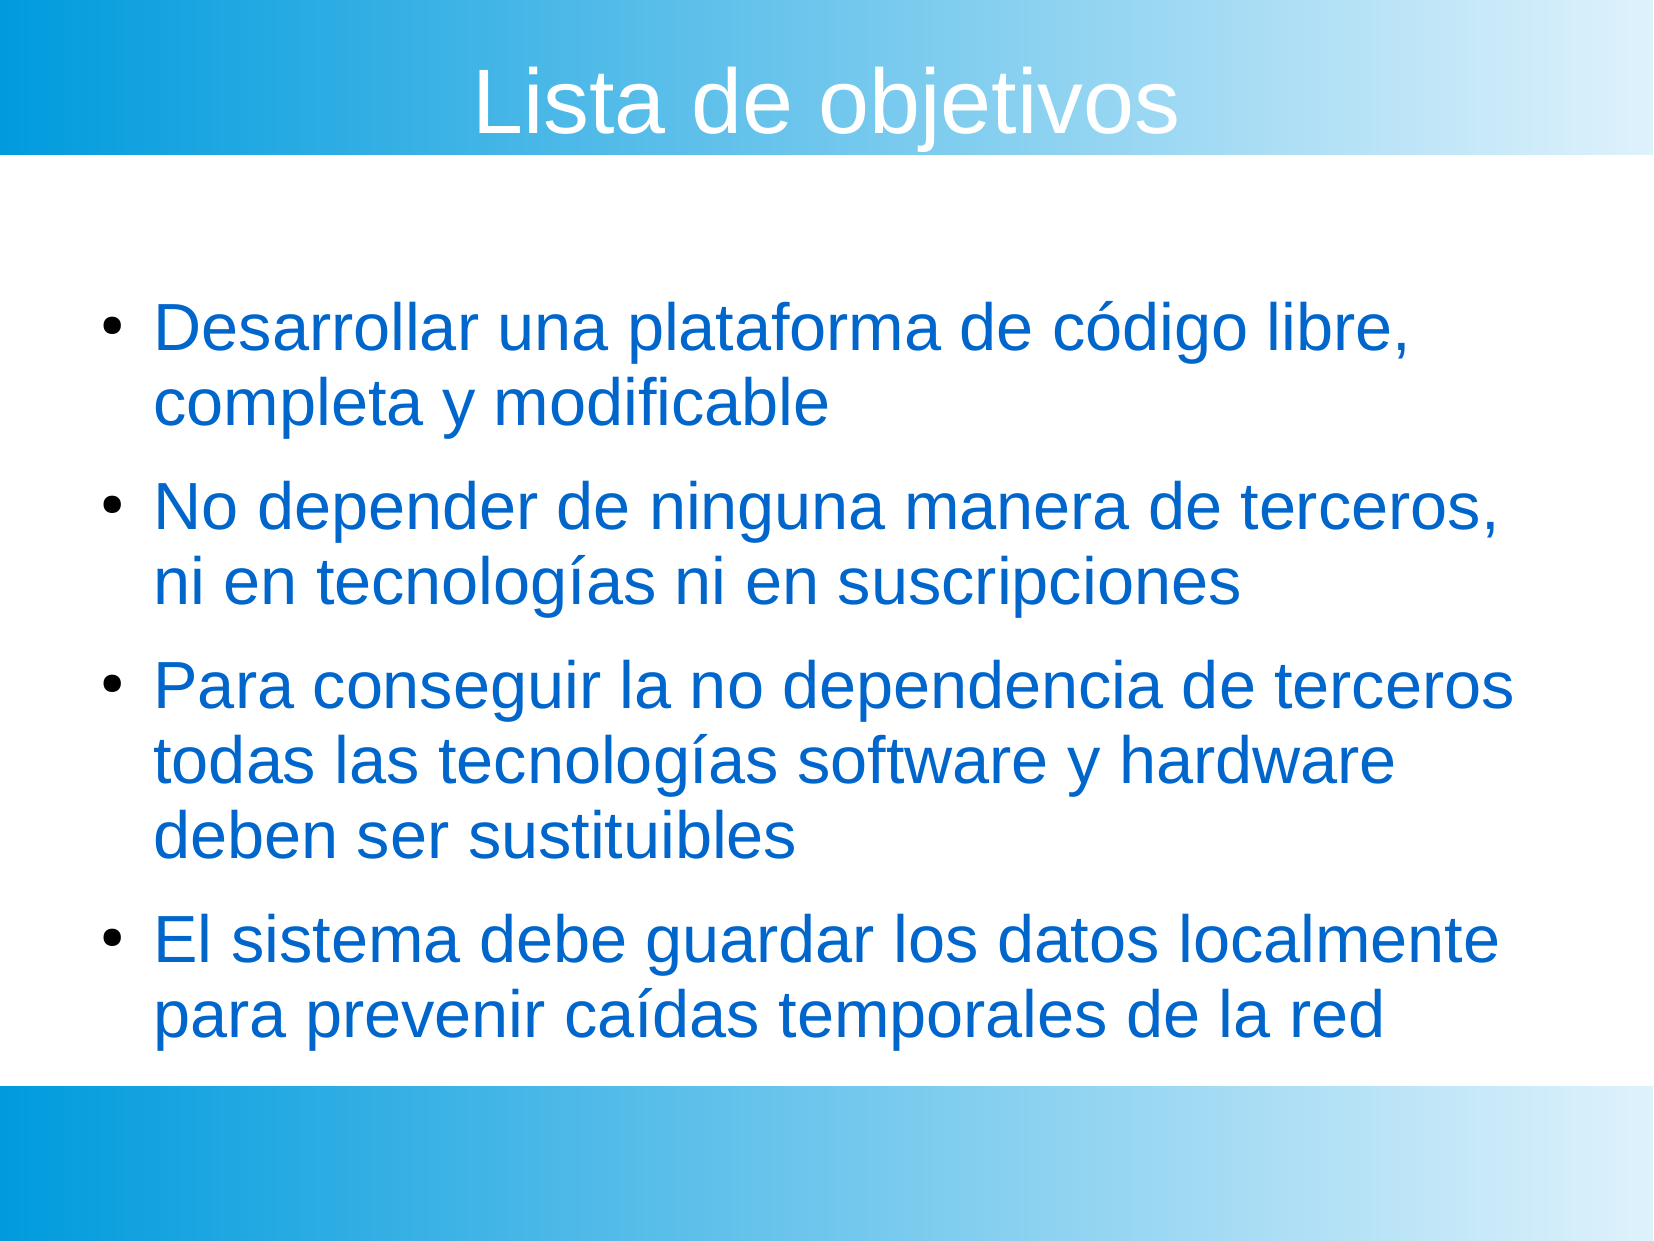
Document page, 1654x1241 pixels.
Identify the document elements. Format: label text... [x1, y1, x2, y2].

title Lista de objetivos [82, 49, 1571, 155]
list Desarrollar una plataforma de código libre, completa y modificable No depender de ninguna manera de terceros, ni en tecnologías ni en suscripciones Para conseguir la no dependencia de terceros todas las tecnologías software y hardware deben ser sustituibles El sistema debe guardar los datos localmente para prevenir caídas temporales de la red [82, 290, 1571, 1010]
